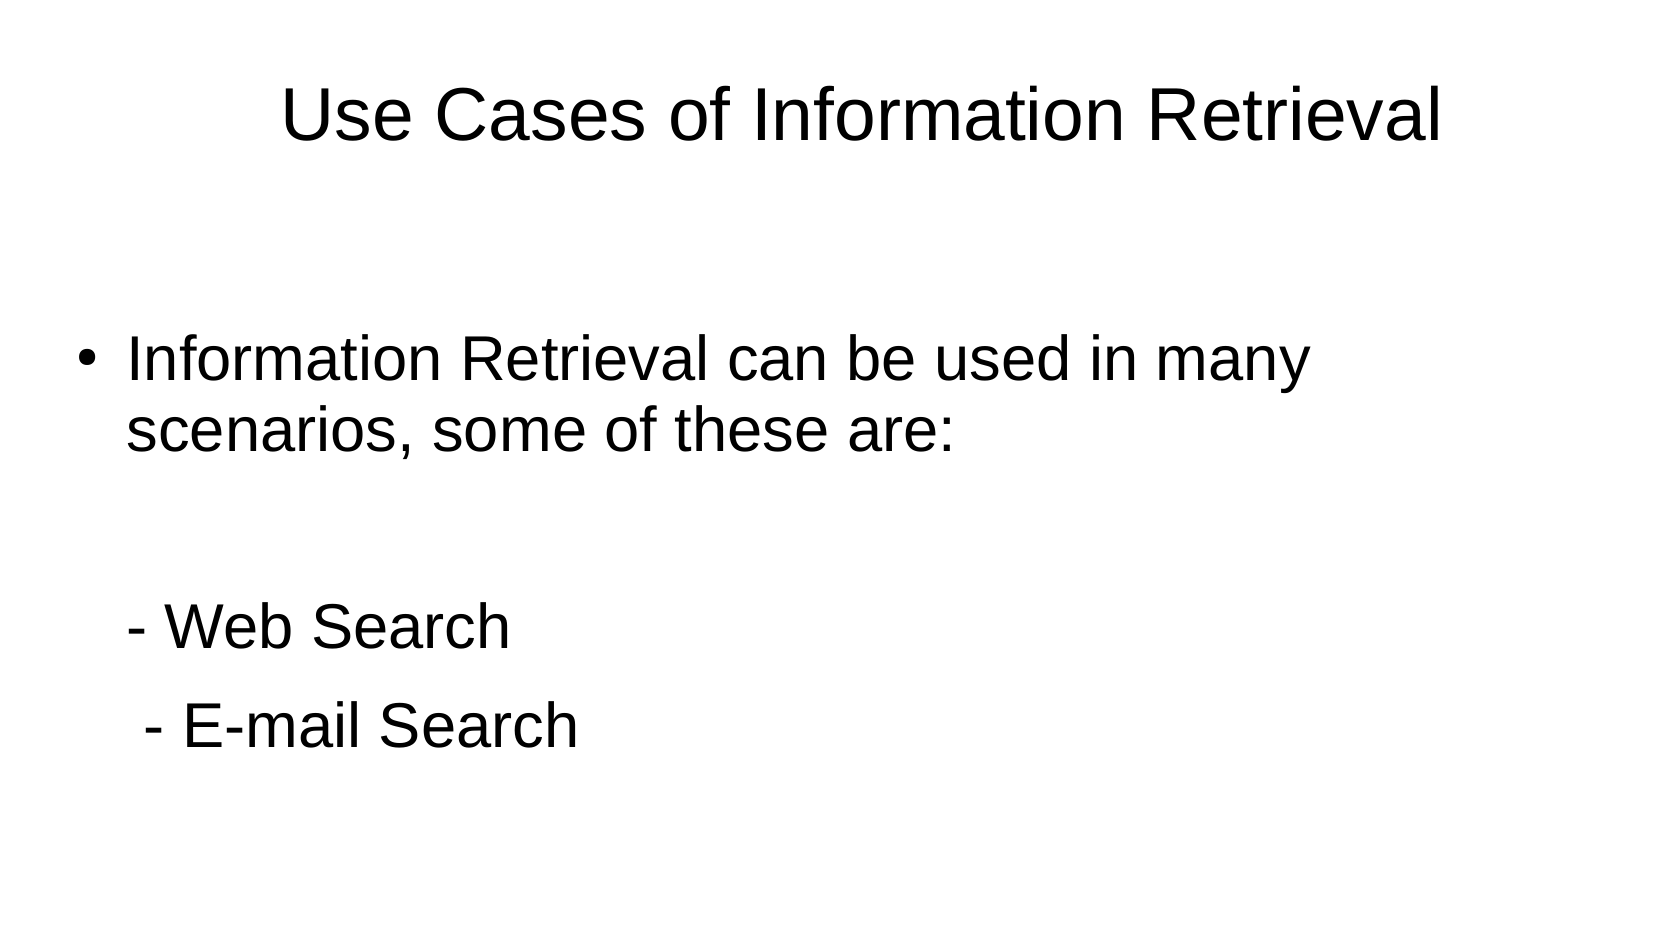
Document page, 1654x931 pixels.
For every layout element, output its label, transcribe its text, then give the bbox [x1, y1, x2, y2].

title Use Cases of Information Retrieval [82, 37, 1571, 193]
list Information Retrieval can be used in many scenarios, some of these are: - Web Search - E-mail Search [59, 224, 1548, 764]
